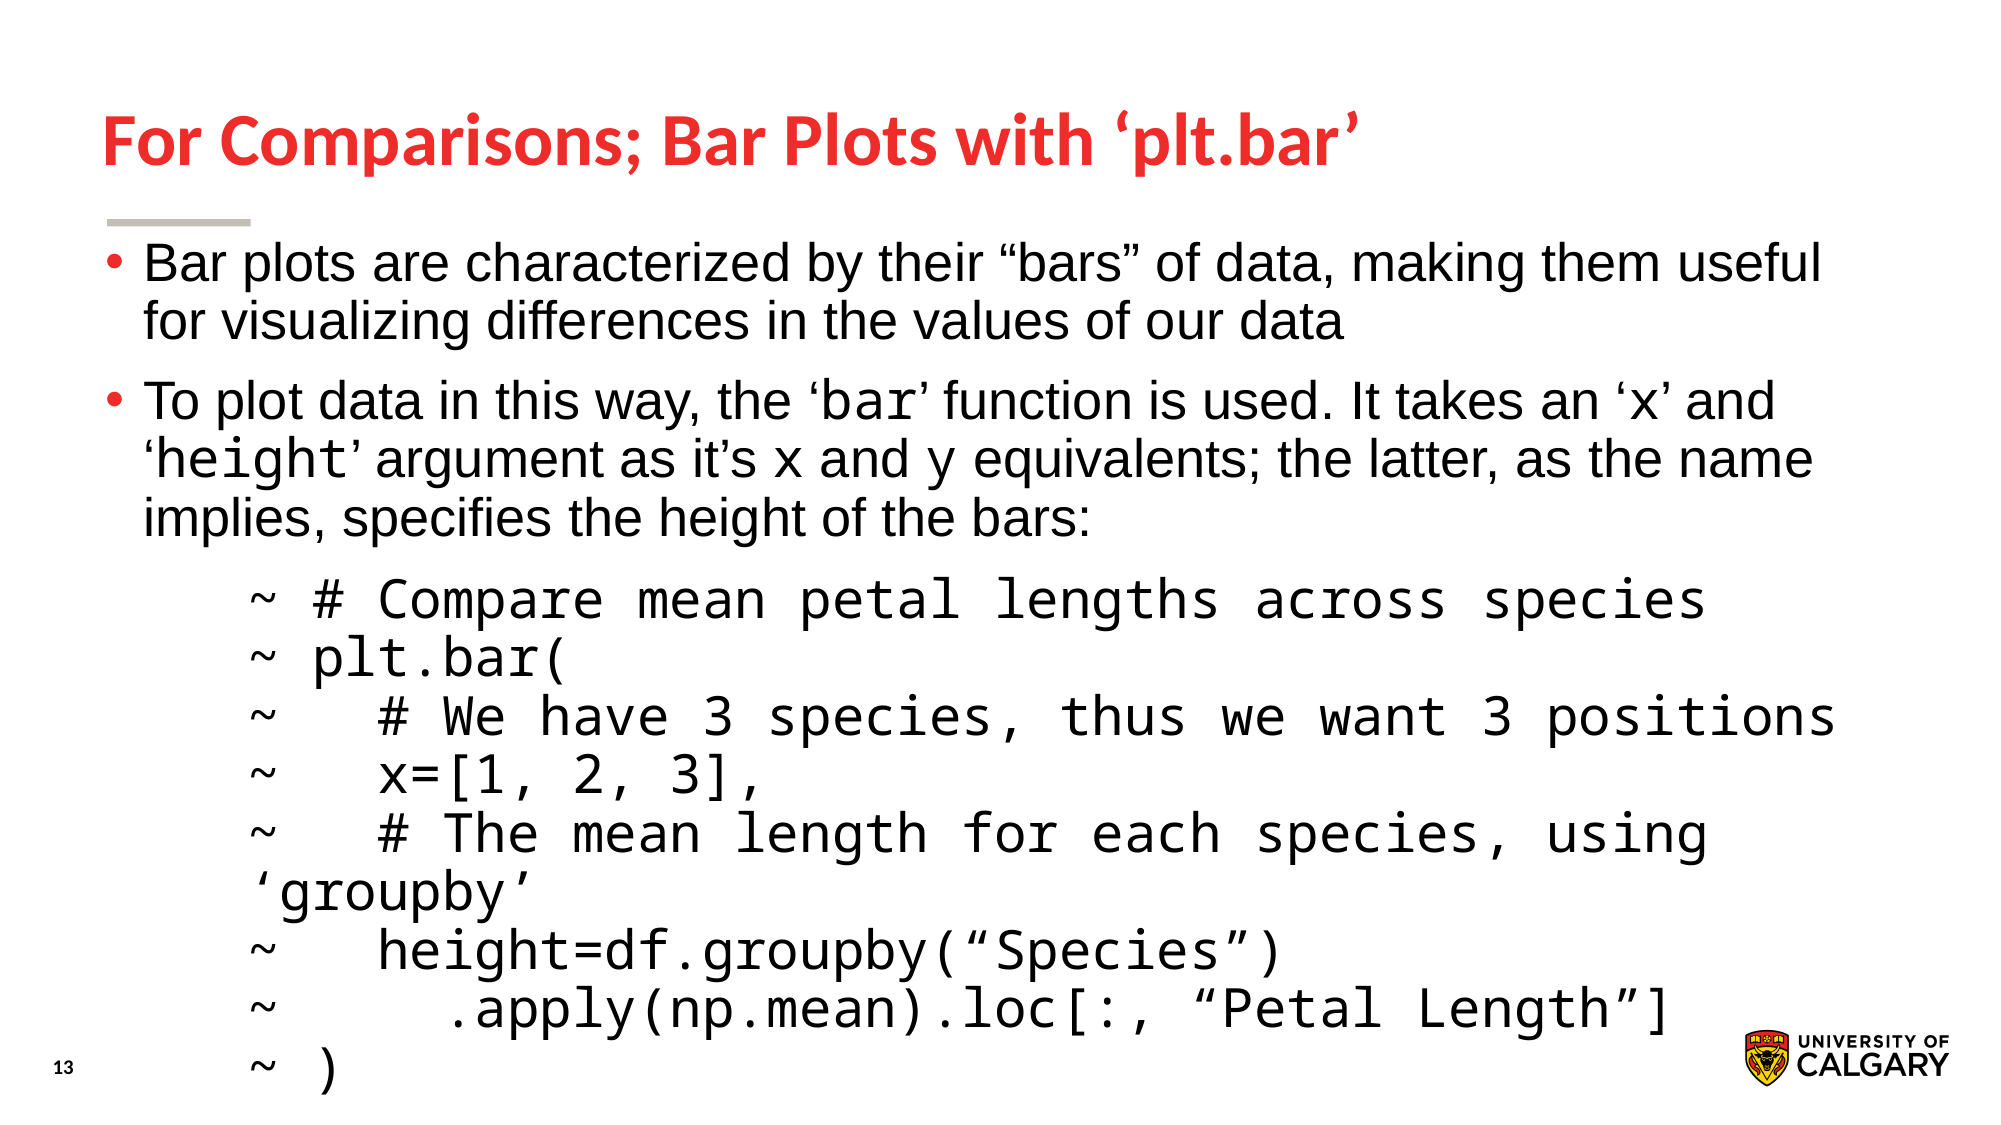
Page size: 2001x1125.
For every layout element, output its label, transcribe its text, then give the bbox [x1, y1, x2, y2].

picture [1722, 1012, 1972, 1099]
list Bar plots are characterized by their “bars” of data, making them useful for visualizing differences in the values of our data To plot data in this way, the ‘bar’ function is used. It takes an ‘x’ and ‘height’ argument as it’s x and y equivalents; the latter, as the name implies, specifies the height of the bars: ~ # Compare mean petal lengths across species ~ plt.bar( ~ # We have 3 species, thus we want 3 positions ~ x=[1, 2, 3], ~ # The mean length for each species, using ‘groupby’ ~ height=df.groupby(“Species”) ~ .apply(np.mean).loc[:, “Petal Length”] ~ ) [91, 227, 1882, 941]
title For Comparisons; Bar Plots with ‘plt.bar’ [87, 60, 1774, 222]
